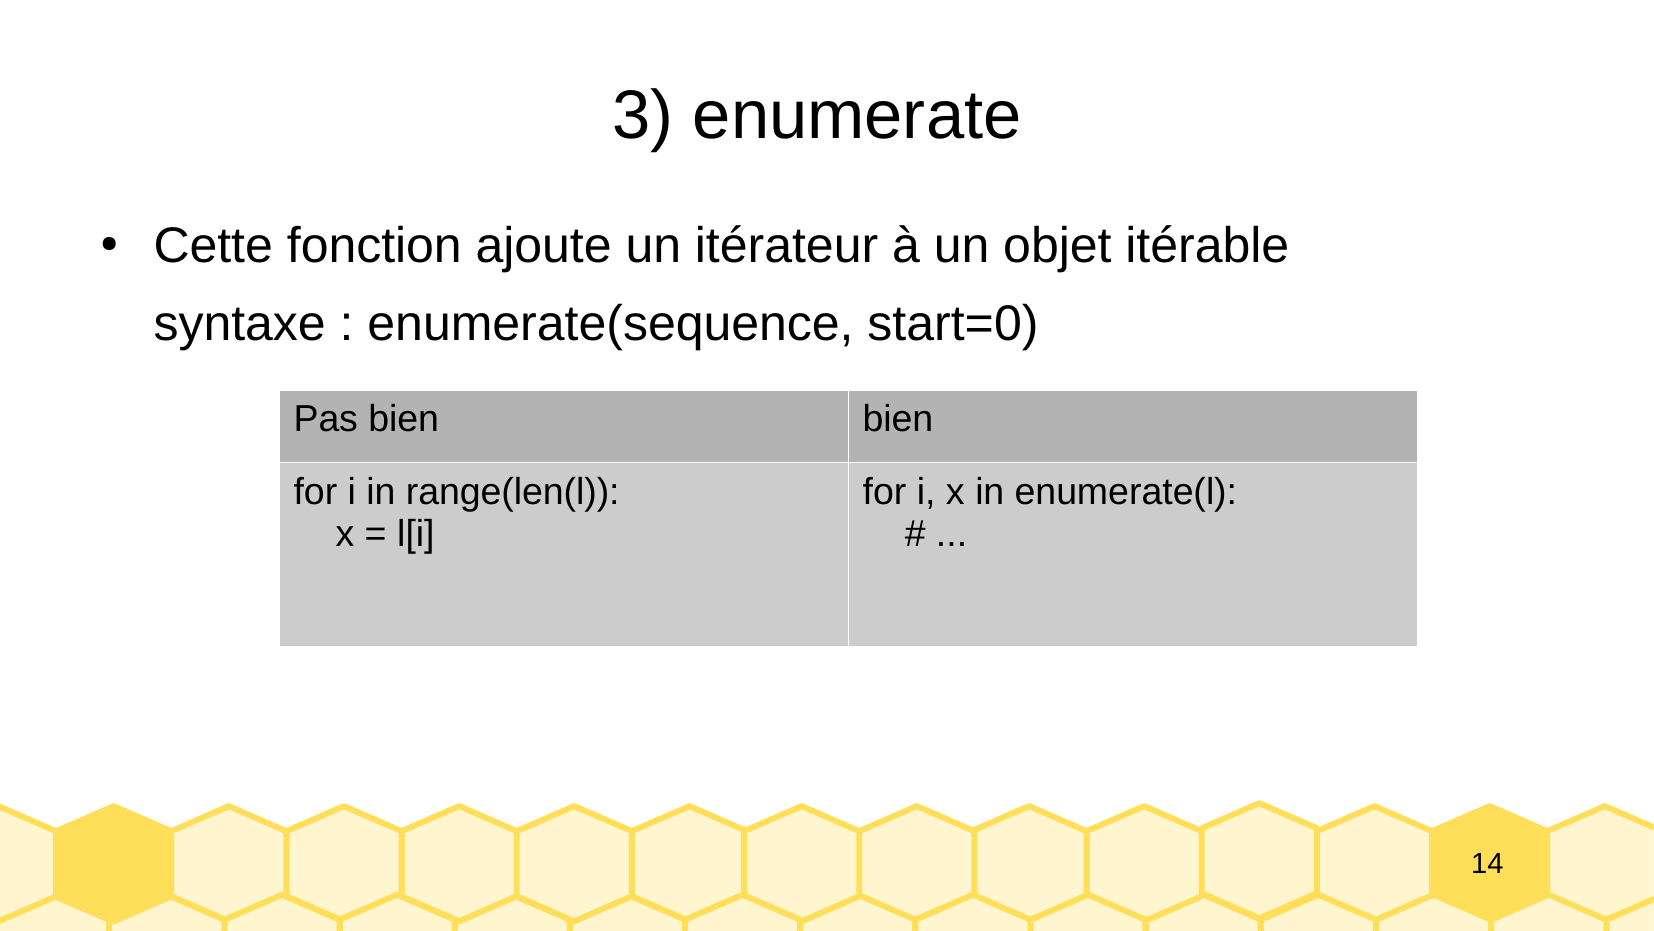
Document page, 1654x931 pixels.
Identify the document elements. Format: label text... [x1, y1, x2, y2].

table_header Pas bien [280, 391, 848, 462]
table_cell for i, x in enumerate(l): # ... [849, 463, 1417, 646]
list Cette fonction ajoute un itérateur à un objet itérable syntaxe : enumerate(sequence, start=0) [82, 217, 1571, 758]
title 3) enumerate [82, 37, 1571, 193]
table_cell for i in range(len(l)): x = l[i] [280, 463, 848, 646]
table_header bien [849, 391, 1417, 462]
